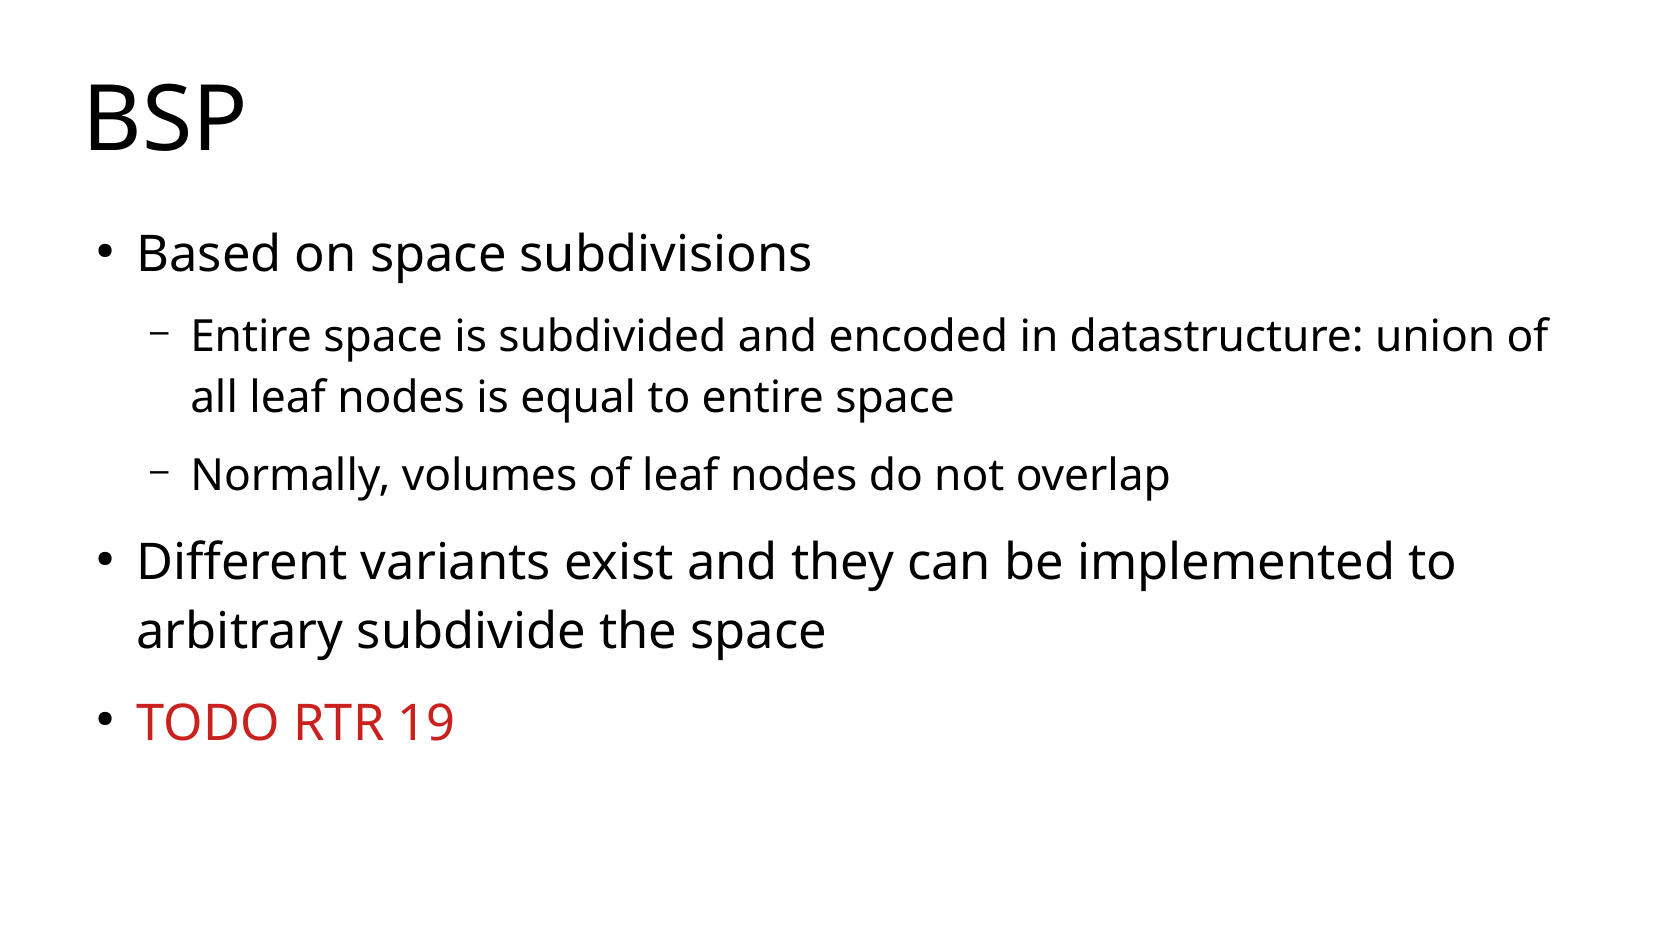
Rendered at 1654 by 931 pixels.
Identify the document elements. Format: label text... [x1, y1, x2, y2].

title BSP [82, 37, 1571, 193]
list Based on space subdivisions Entire space is subdivided and encoded in datastructure: union of all leaf nodes is equal to entire space Normally, volumes of leaf nodes do not overlap Different variants exist and they can be implemented to arbitrary subdivide the space TODO RTR 19 [82, 217, 1571, 758]
